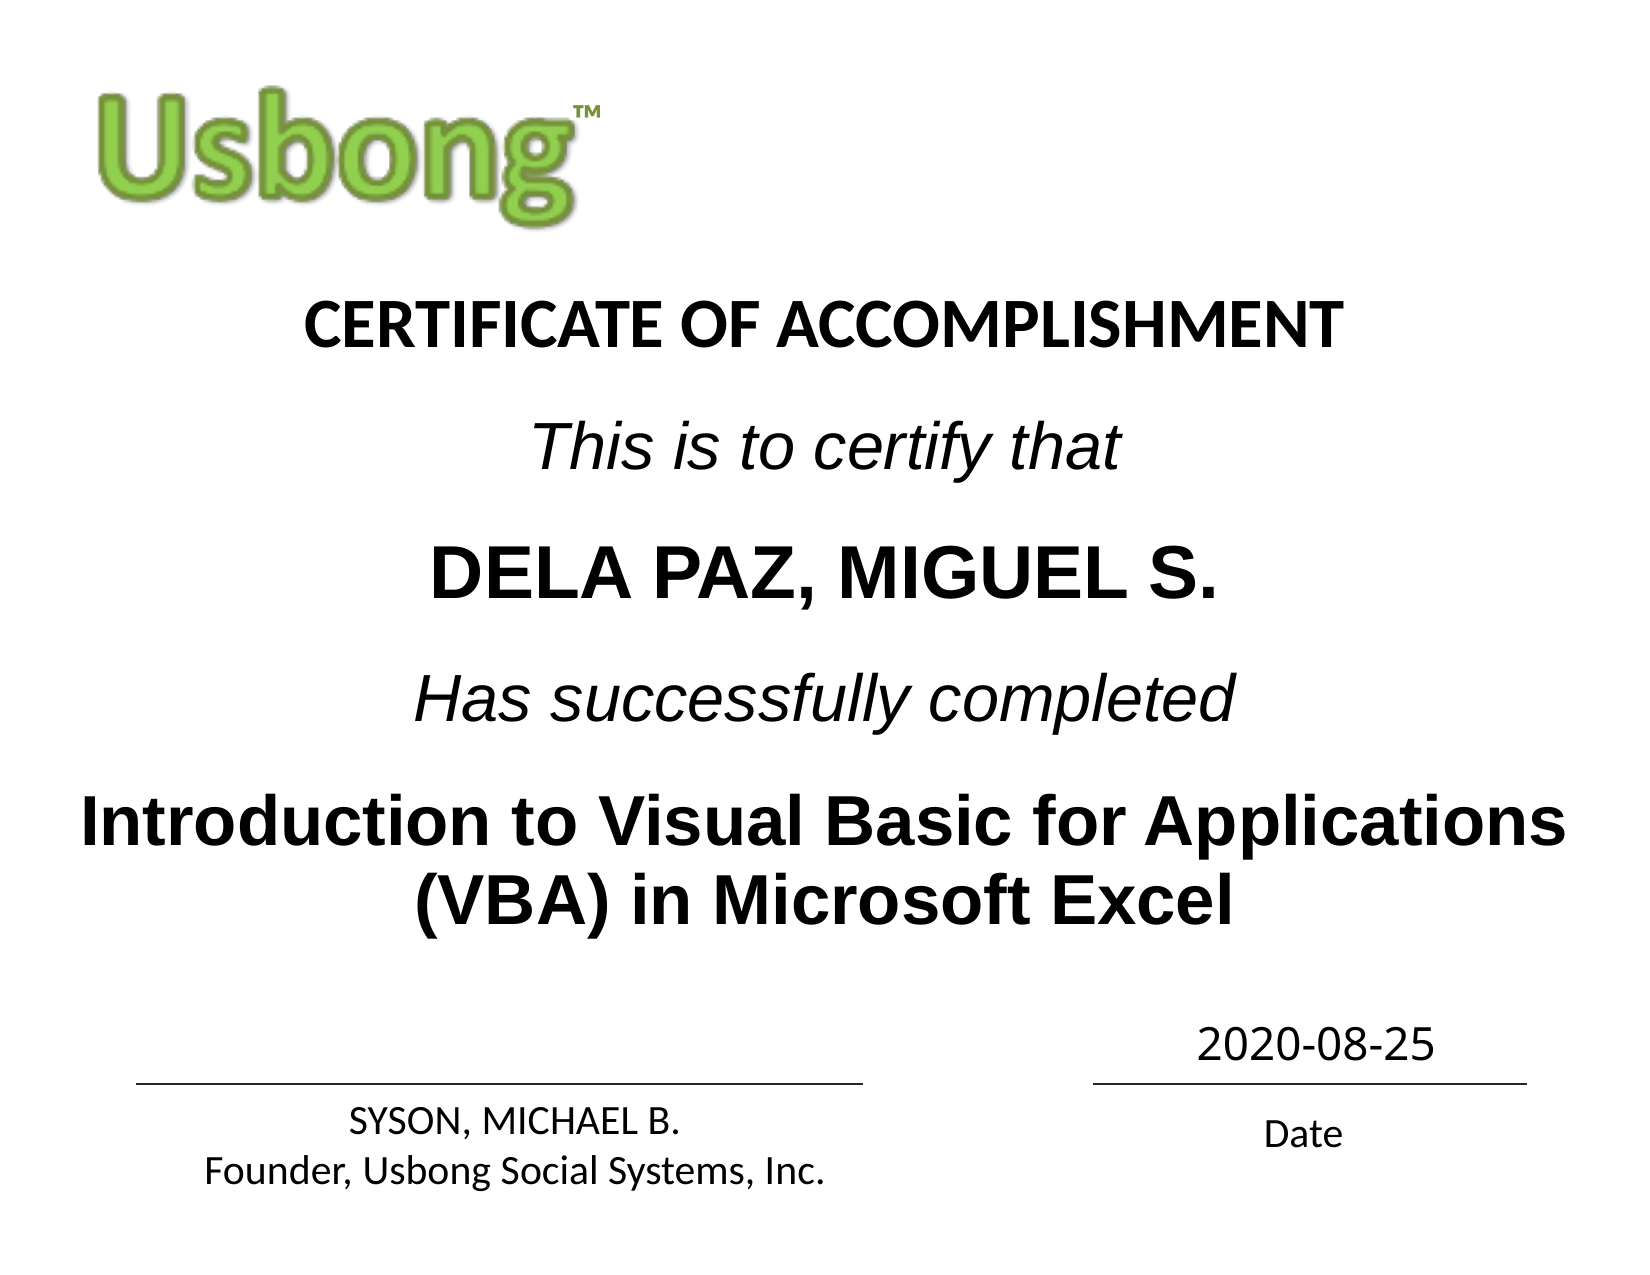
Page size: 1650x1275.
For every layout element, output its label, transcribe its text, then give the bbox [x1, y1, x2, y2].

text_box This is to certify that DELA PAZ, MIGUEL S. Has successfully completed Introduction to Visual Basic for Applications (VBA) in Microsoft Excel [59, 401, 1591, 948]
text_box ™ [556, 84, 621, 152]
text_box 2020-08-25 [1105, 1007, 1527, 1077]
text_box Date [1118, 1098, 1489, 1164]
picture [97, 84, 583, 235]
title CERTIFICATE OF ACCOMPLISHMENT [59, 195, 1591, 401]
text_box SYSON, MICHAEL B. Founder, Usbong Social Systems, Inc. [97, 1085, 934, 1201]
